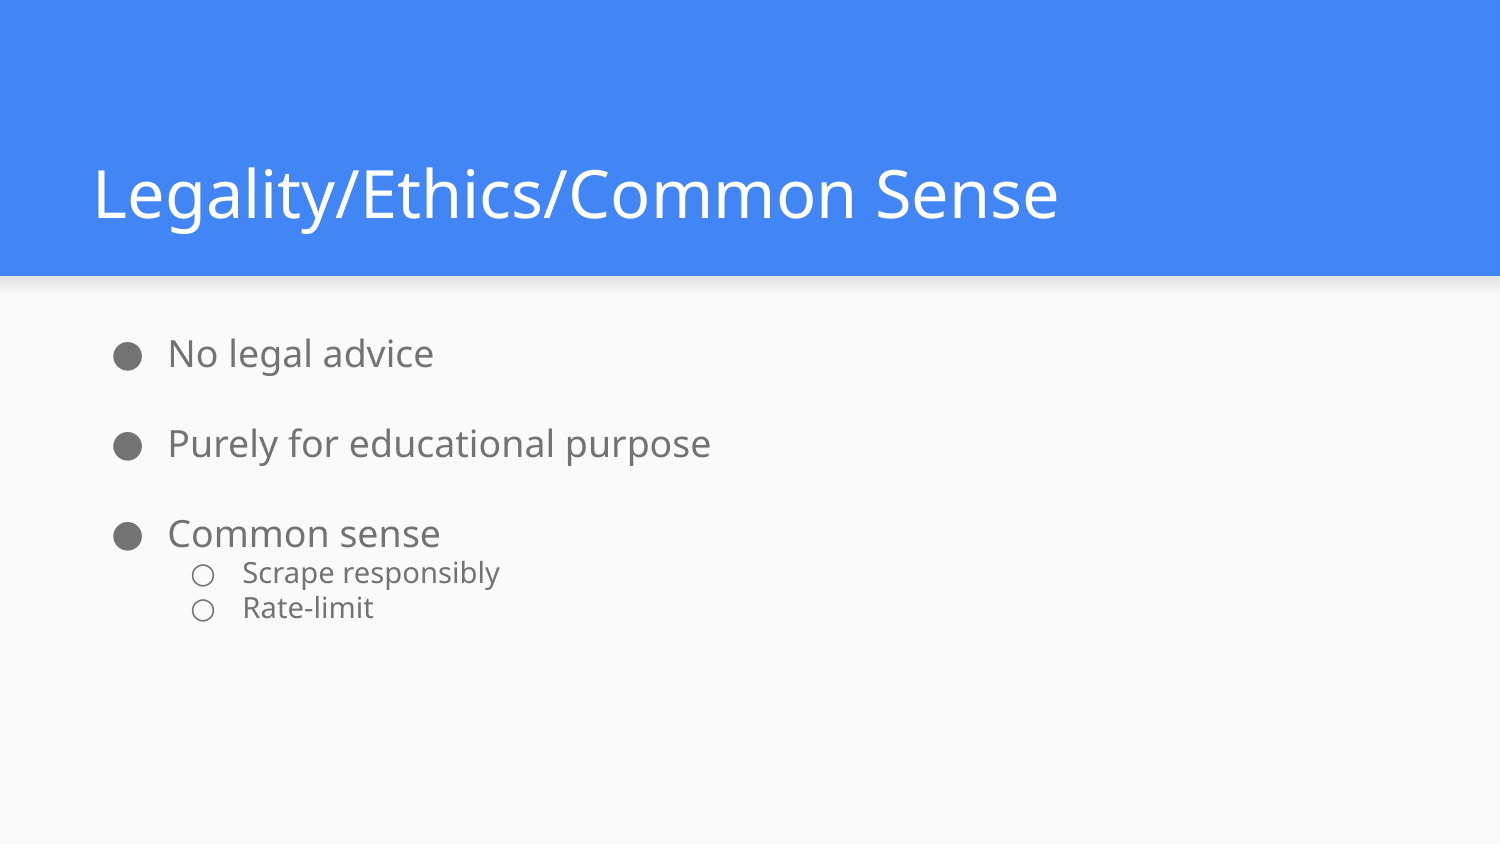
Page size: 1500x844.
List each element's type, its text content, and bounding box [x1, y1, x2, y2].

list No legal advice Purely for educational purpose Common sense Scrape responsibly Rate-limit [77, 314, 1427, 760]
title Legality/Ethics/Common Sense [77, 121, 1427, 248]
